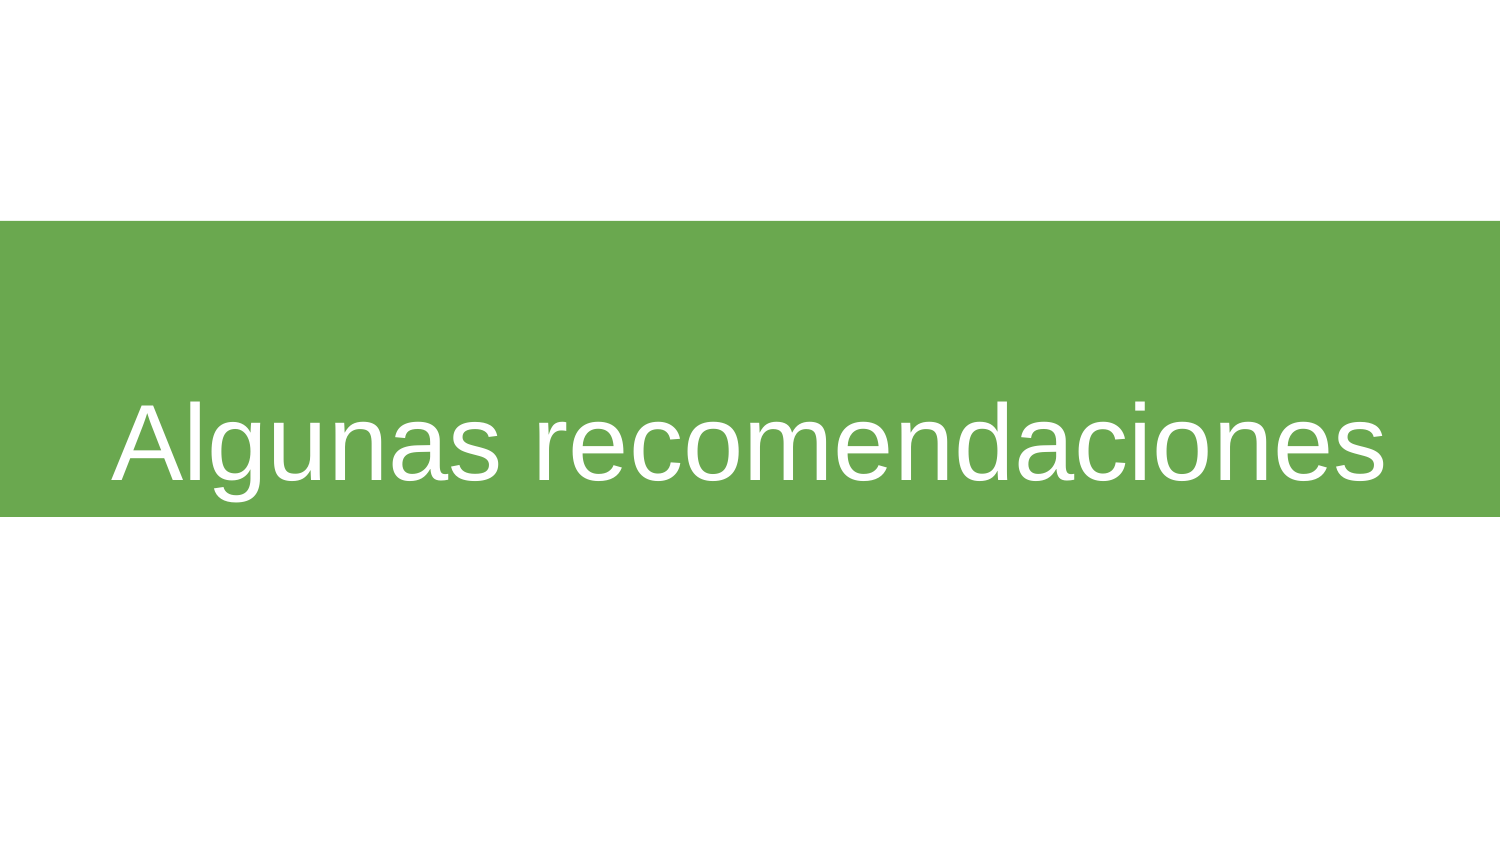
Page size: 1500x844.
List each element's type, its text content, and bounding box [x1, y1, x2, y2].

title Algunas recomendaciones [0, 220, 1500, 517]
